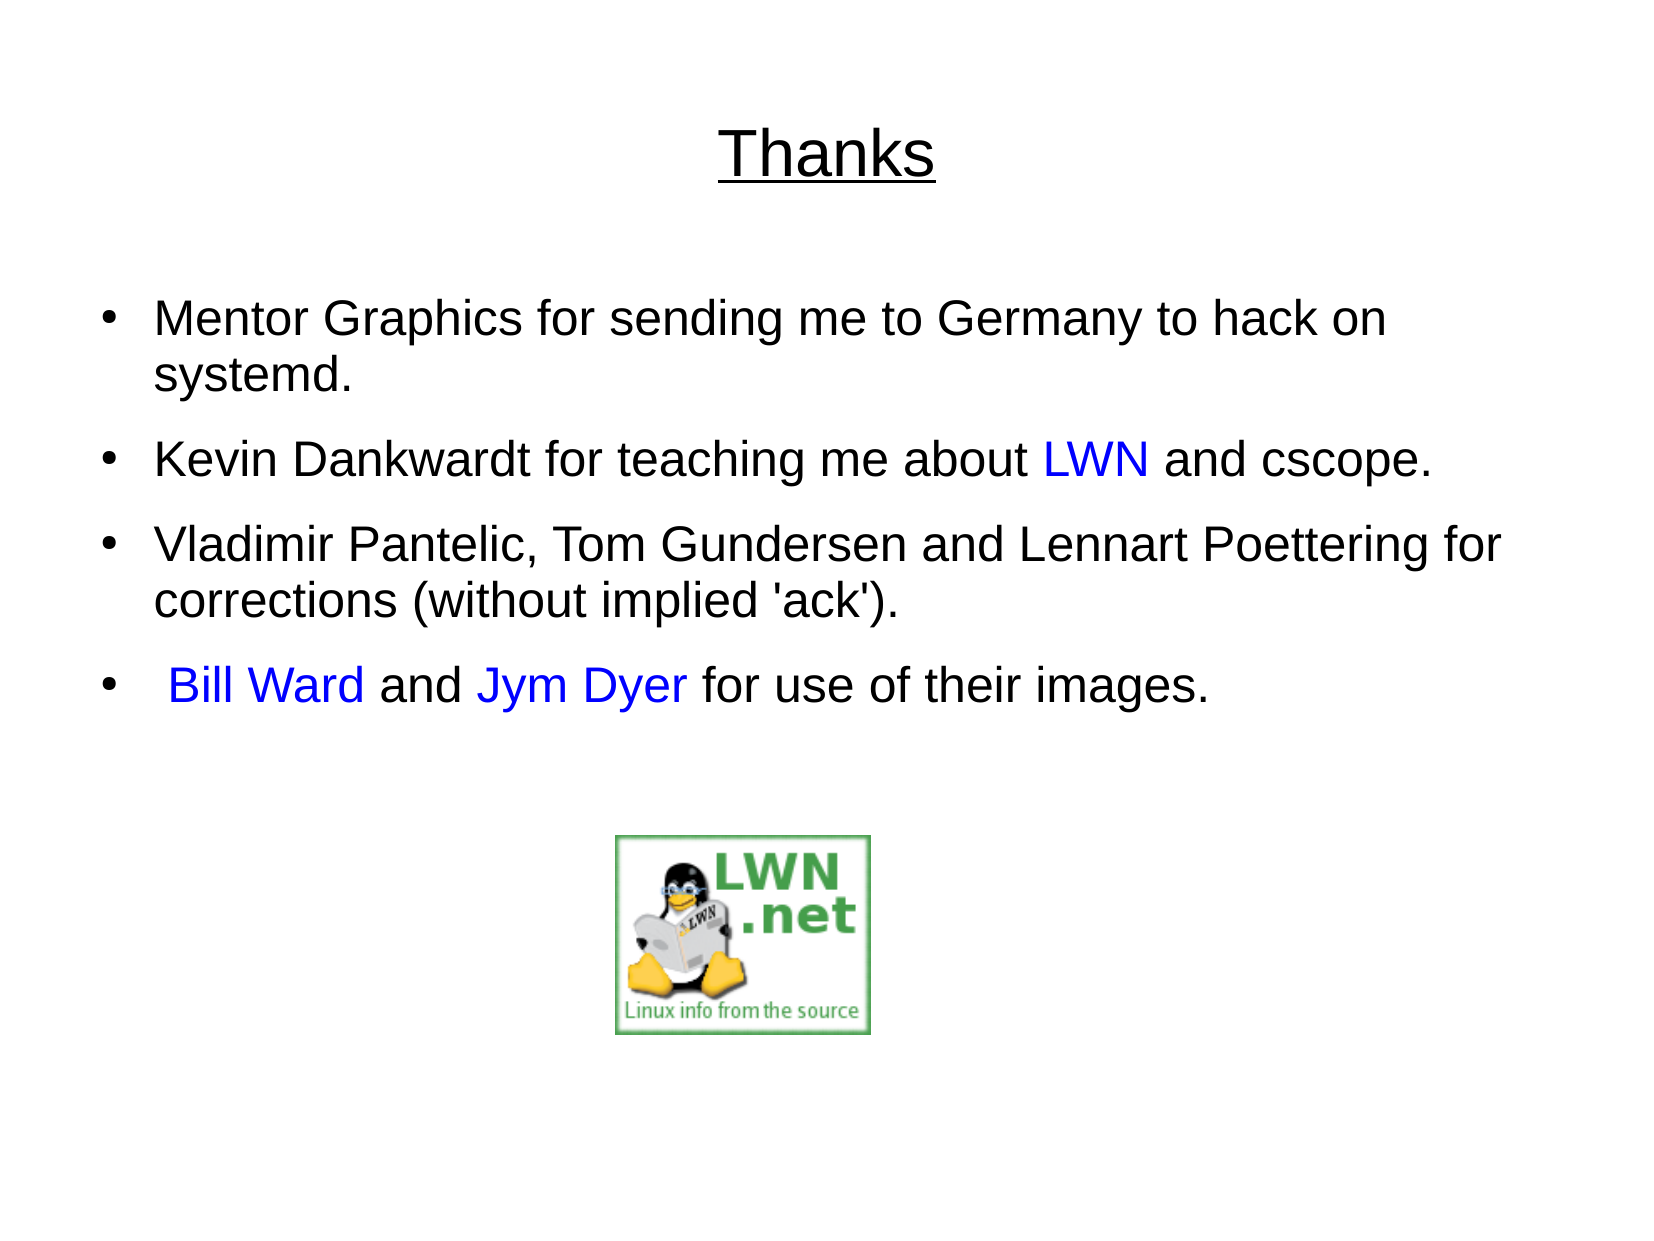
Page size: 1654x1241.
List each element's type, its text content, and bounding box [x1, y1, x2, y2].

title Thanks [82, 49, 1571, 257]
list Mentor Graphics for sending me to Germany to hack on systemd. Kevin Dankwardt for teaching me about LWN and cscope. Vladimir Pantelic, Tom Gundersen and Lennart Poettering for corrections (without implied 'ack'). Bill Ward and Jym Dyer for use of their images. [82, 290, 1571, 1010]
picture [615, 835, 871, 1036]
